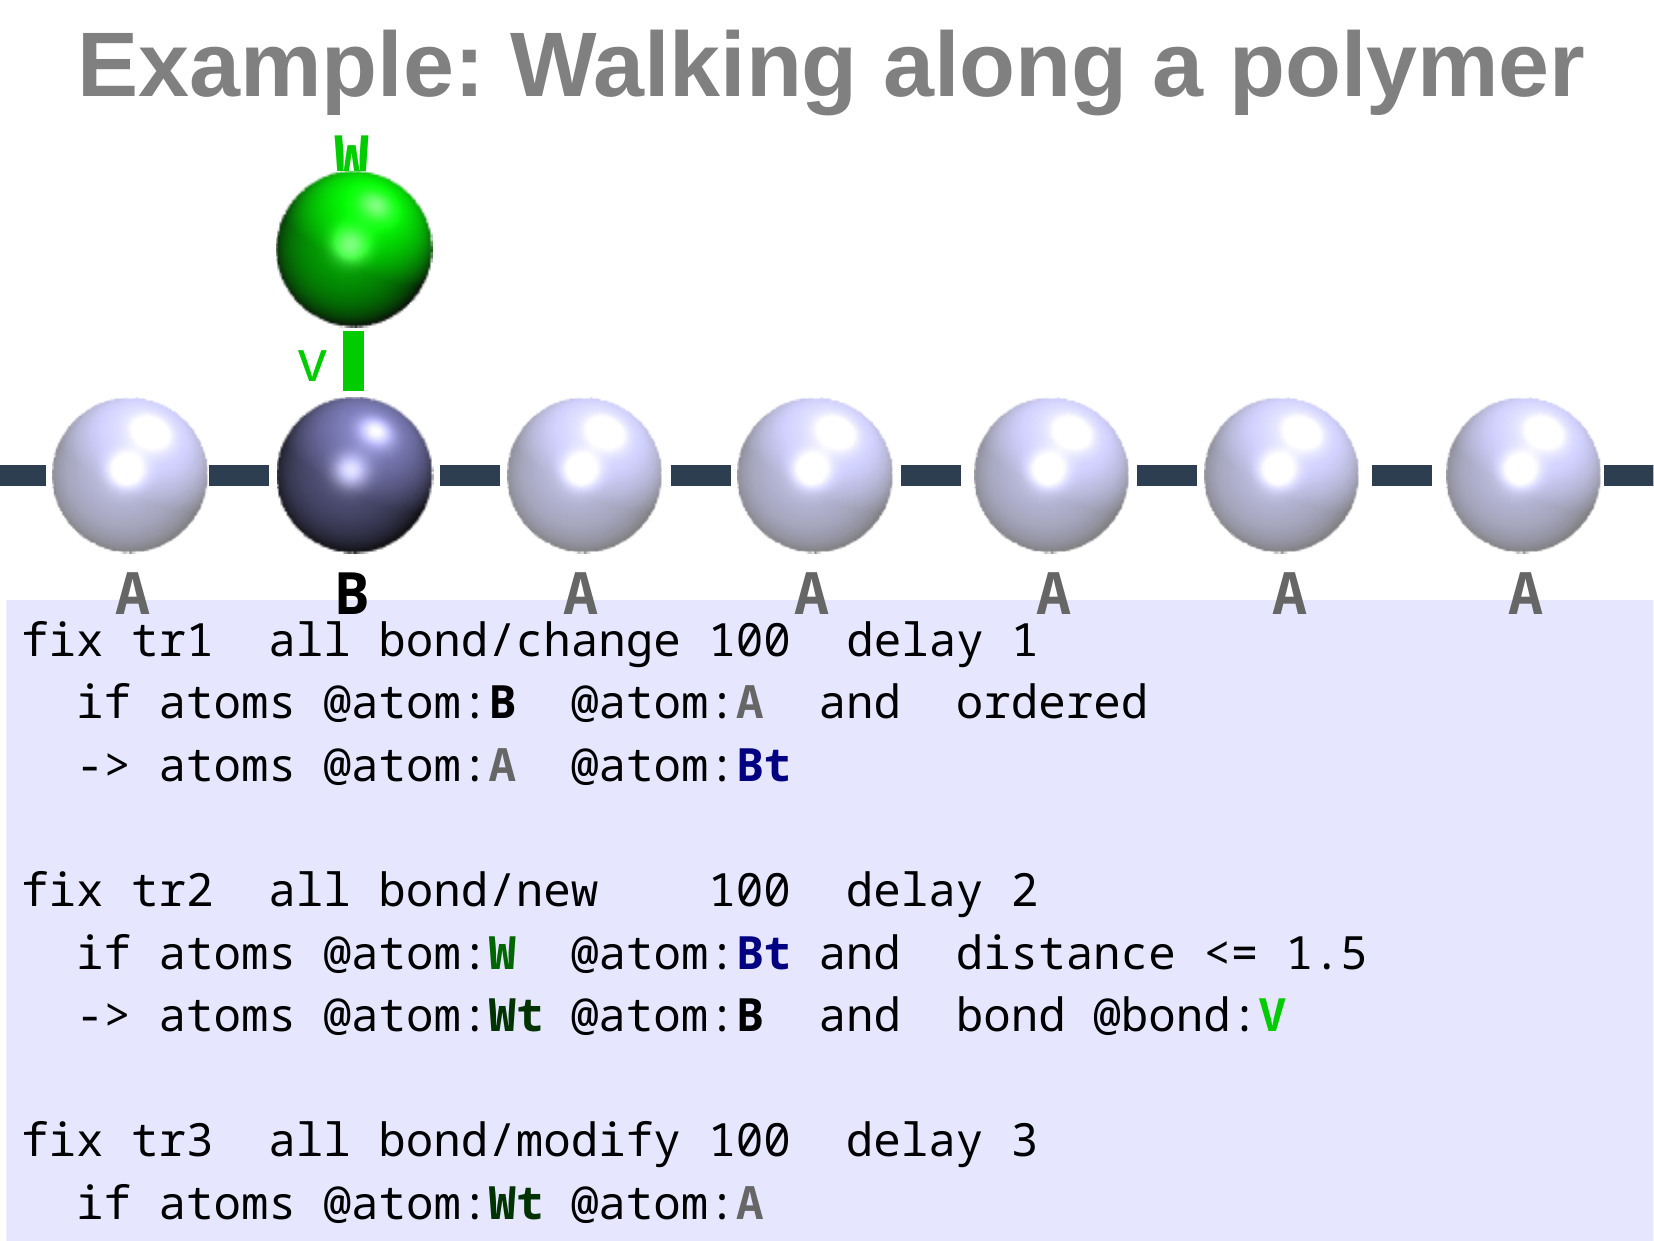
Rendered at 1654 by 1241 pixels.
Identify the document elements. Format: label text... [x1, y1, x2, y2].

title Example: Walking along a polymer [0, 0, 1654, 168]
text_box A [738, 545, 886, 619]
picture [1204, 397, 1361, 554]
picture [507, 397, 664, 554]
picture [737, 397, 895, 554]
text_box A [1452, 545, 1600, 619]
text_box v [239, 321, 386, 402]
picture [52, 397, 210, 554]
text_box B [278, 545, 426, 619]
text_box A [980, 545, 1128, 619]
text_box fix tr1 all bond/change 100 delay 1 if atoms @atom:B @atom:A and ordered -> atoms @atom:A @atom:Bt fix tr2 all bond/new 100 delay 2 if atoms @atom:W @atom:Bt and distance <= 1.5 -> atoms @atom:Wt @atom:B and bond @bond:V fix tr3 all bond/modify 100 delay 3 if atoms @atom:Wt @atom:A -> atoms @atom:W @atom:A and bond BREAK [6, 600, 1654, 1241]
picture [1446, 397, 1603, 554]
picture [277, 397, 434, 554]
text_box W [278, 108, 426, 171]
picture [974, 397, 1131, 554]
text_box A [508, 545, 655, 619]
picture [276, 171, 433, 328]
text_box A [1216, 545, 1364, 619]
text_box A [59, 545, 207, 619]
